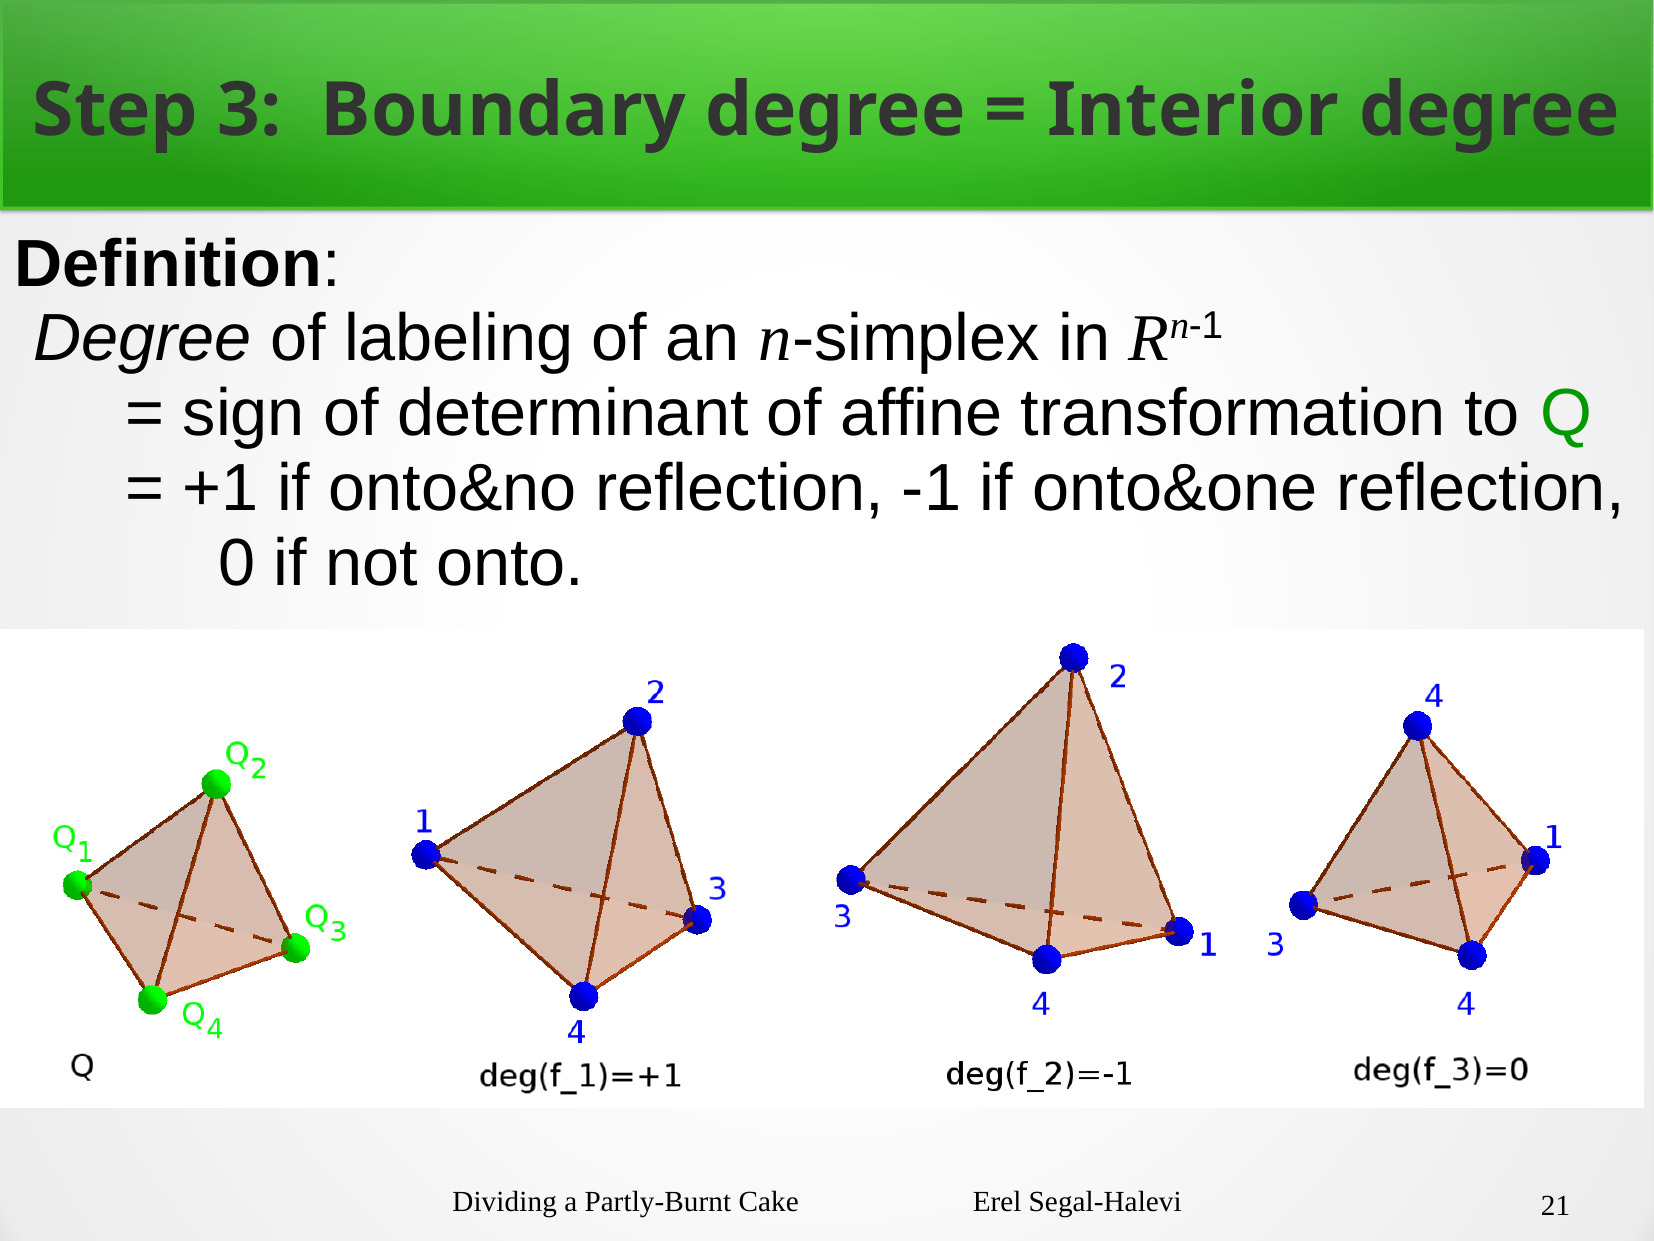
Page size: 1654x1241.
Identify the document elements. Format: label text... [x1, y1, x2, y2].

text_box Definition: Degree of labeling of an n-simplex in Rn-1 = sign of determinant of affine transformation to Q = +1 if onto&no reflection, -1 if onto&one reflection, 0 if not onto. [0, 218, 1654, 608]
picture [0, 629, 1644, 1108]
title Step 3: Boundary degree = Interior degree [0, 0, 1654, 218]
